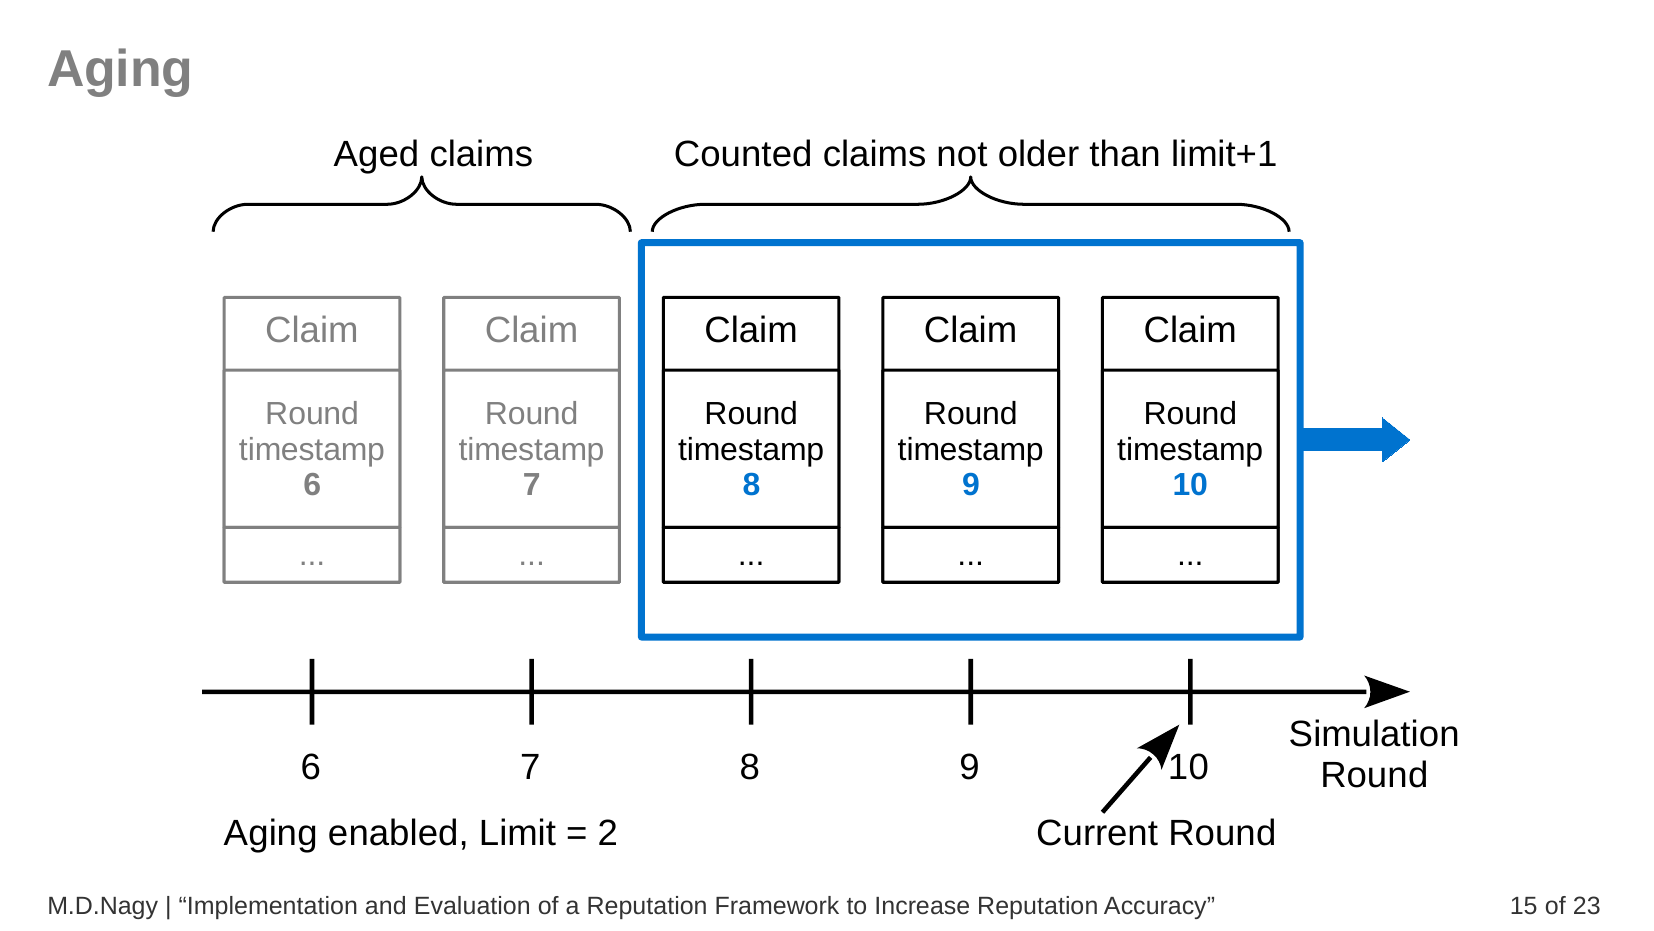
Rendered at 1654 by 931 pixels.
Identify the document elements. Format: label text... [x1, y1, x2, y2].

title Aging [47, 39, 1471, 98]
picture [185, 124, 1476, 871]
